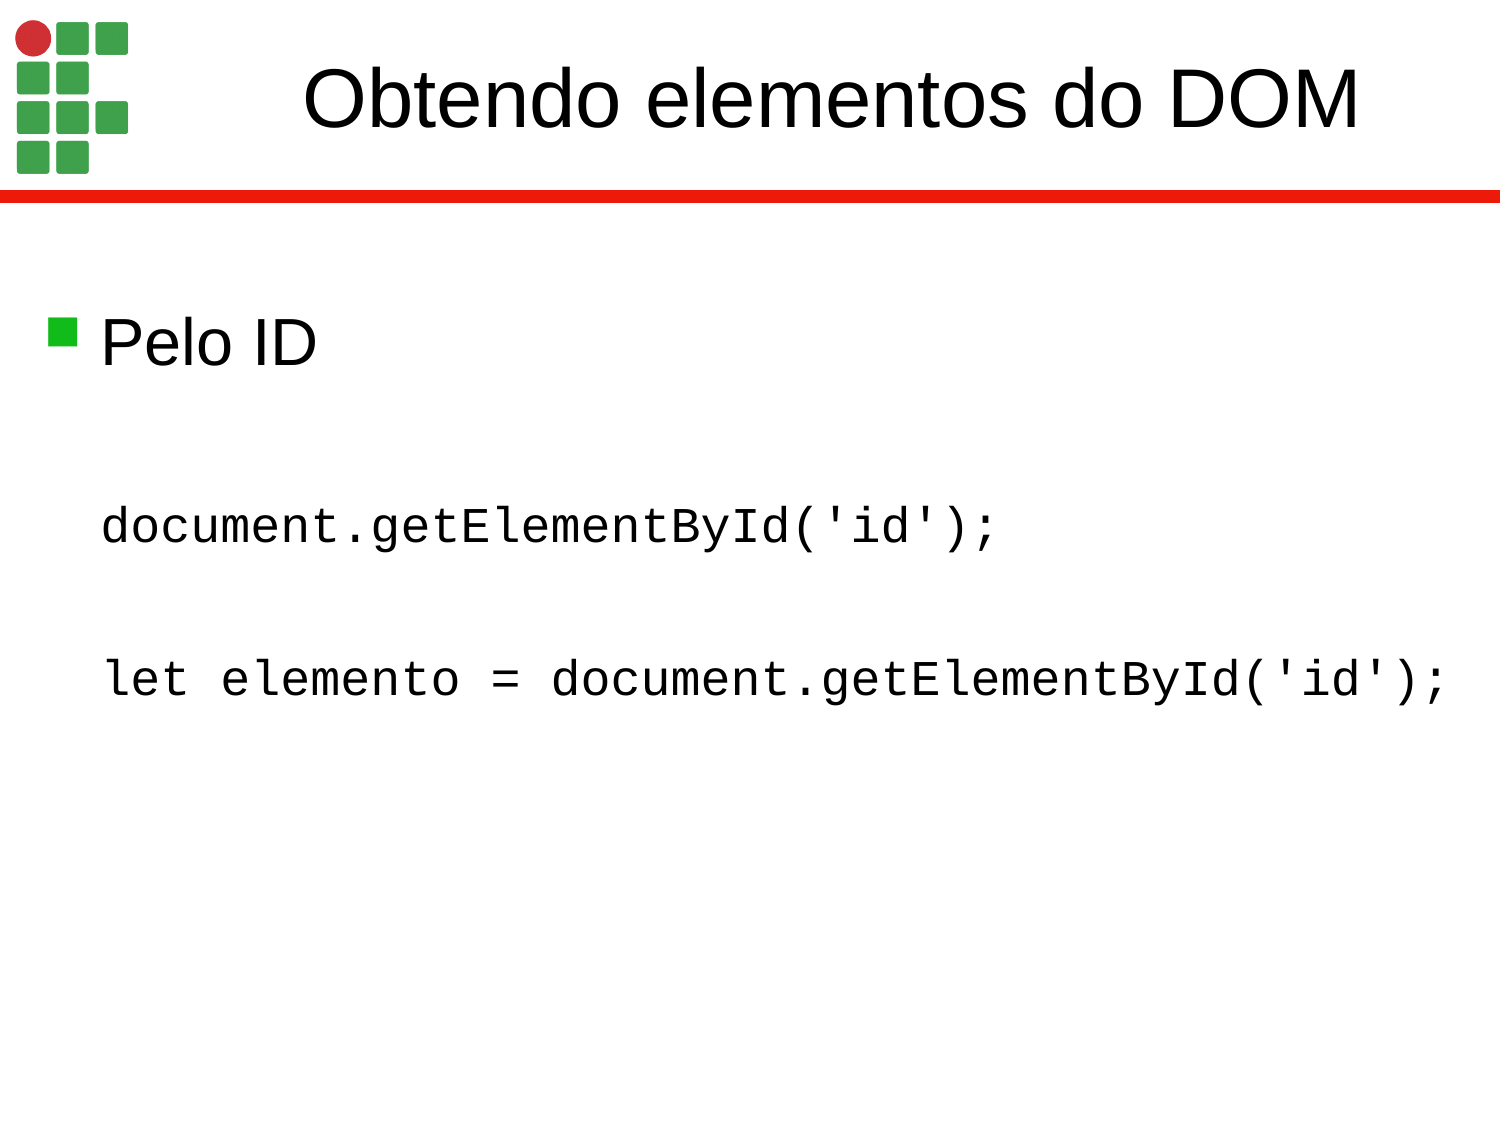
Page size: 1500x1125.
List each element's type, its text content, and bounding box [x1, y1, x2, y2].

picture [14, 16, 130, 178]
title Obtendo elementos do DOM [165, 0, 1500, 202]
list Pelo ID document.getElementById('id'); let elemento = document.getElementById('id'); [29, 207, 1471, 1087]
